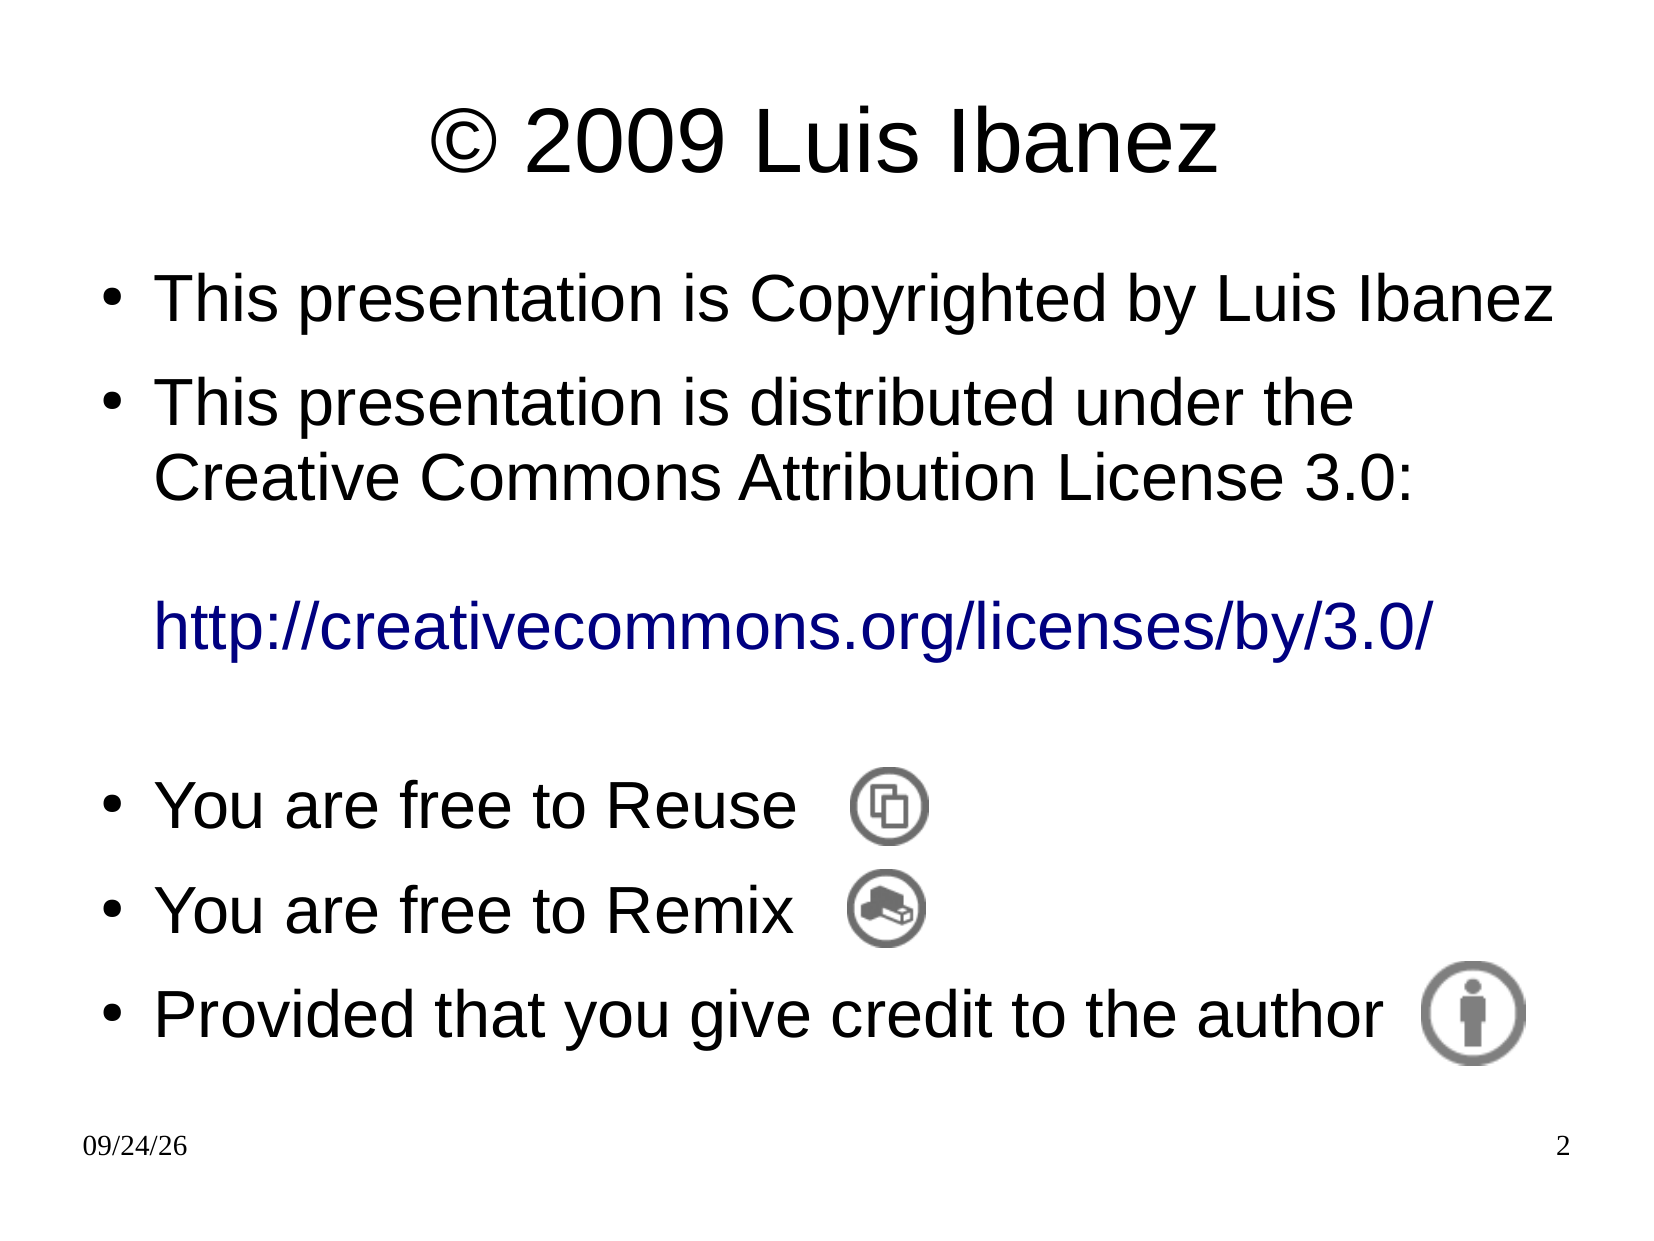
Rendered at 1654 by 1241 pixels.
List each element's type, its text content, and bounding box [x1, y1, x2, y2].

list This presentation is Copyrighted by Luis Ibanez This presentation is distributed under the Creative Commons Attribution License 3.0: http://creativecommons.org/licenses/by/3.0/ You are free to Reuse You are free to Remix Provided that you give credit to the author [82, 260, 1571, 1052]
picture [1421, 961, 1526, 1066]
title © 2009 Luis Ibanez [82, 37, 1571, 245]
picture [847, 869, 926, 948]
picture [850, 767, 929, 846]
